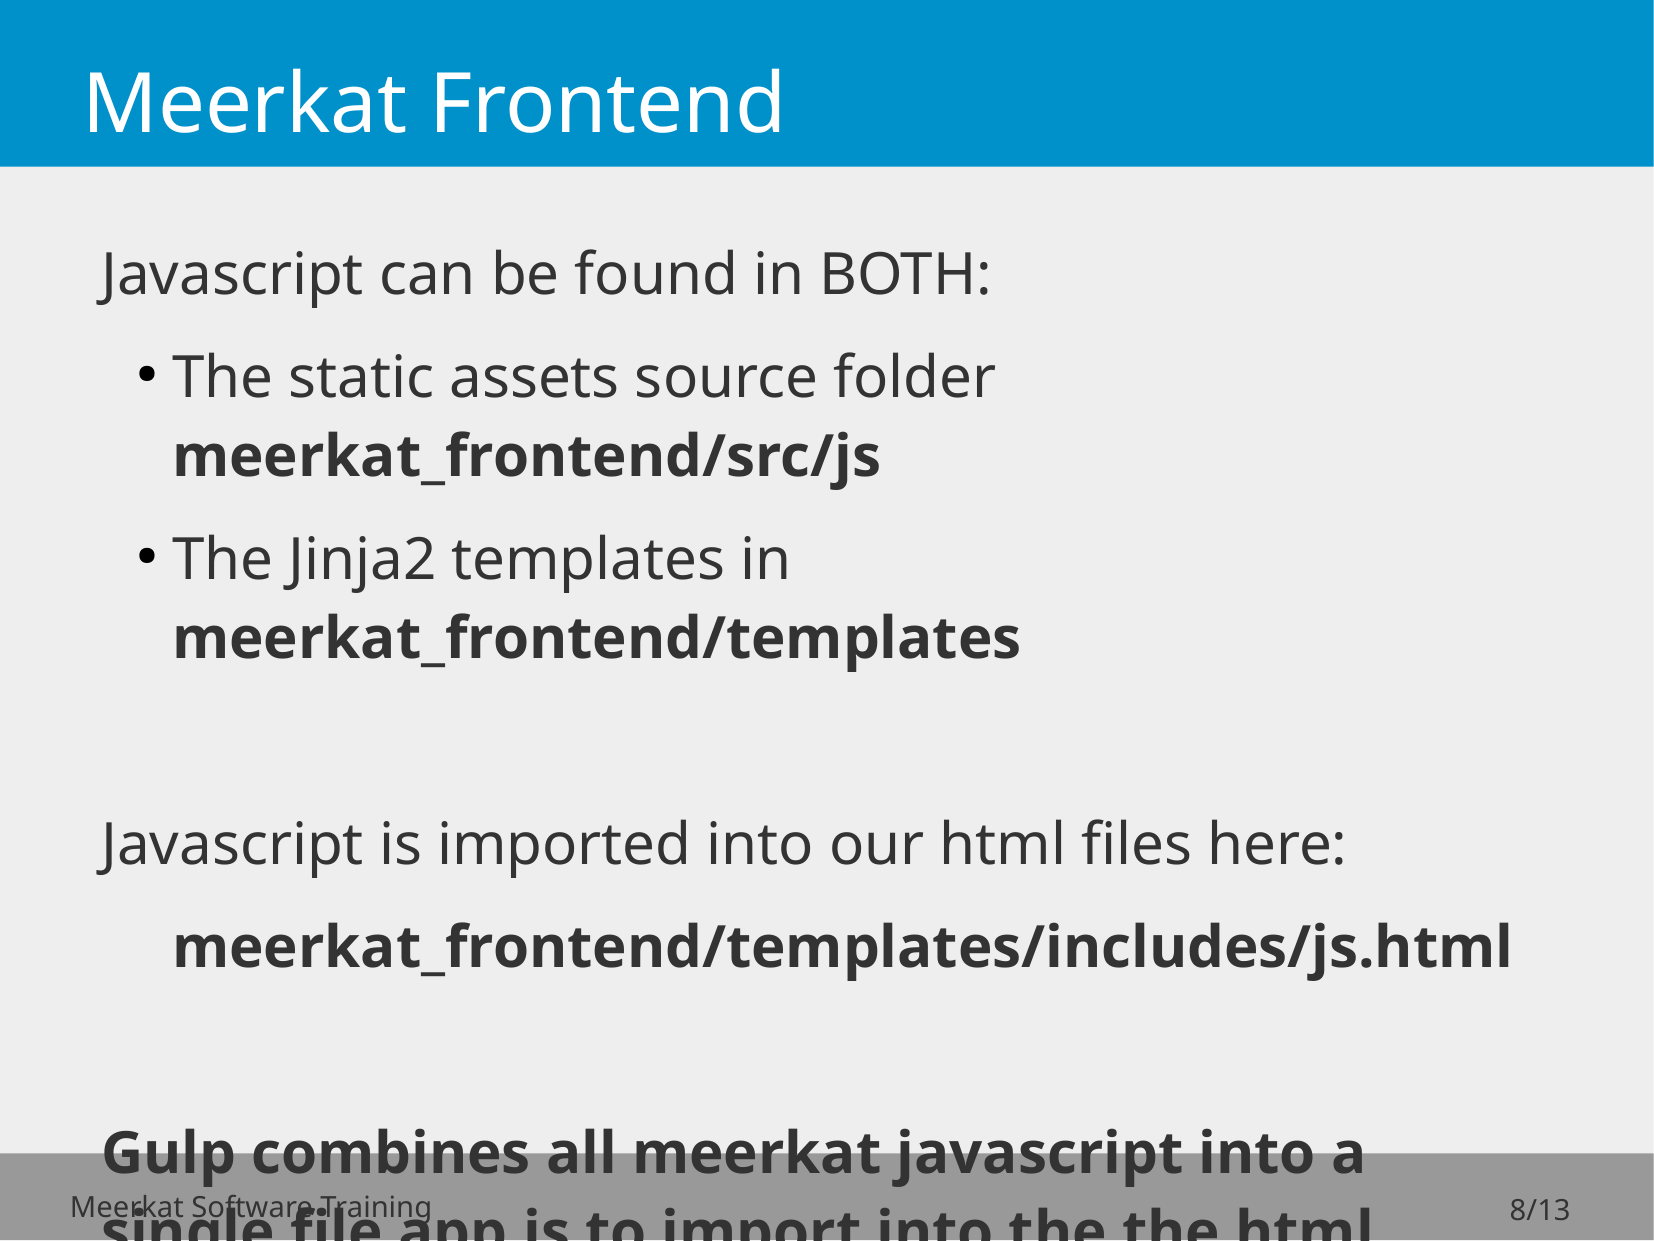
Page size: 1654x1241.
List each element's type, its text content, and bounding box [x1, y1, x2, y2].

text_box Javascript can be found in BOTH: The static assets source folder meerkat_frontend/src/js The Jinja2 templates in meerkat_frontend/templates Javascript is imported into our html files here: meerkat_frontend/templates/includes/js.html Gulp combines all meerkat javascript into a single file app.js to import into the the html files. [86, 224, 1532, 1049]
title Meerkat Frontend [82, 0, 1571, 204]
